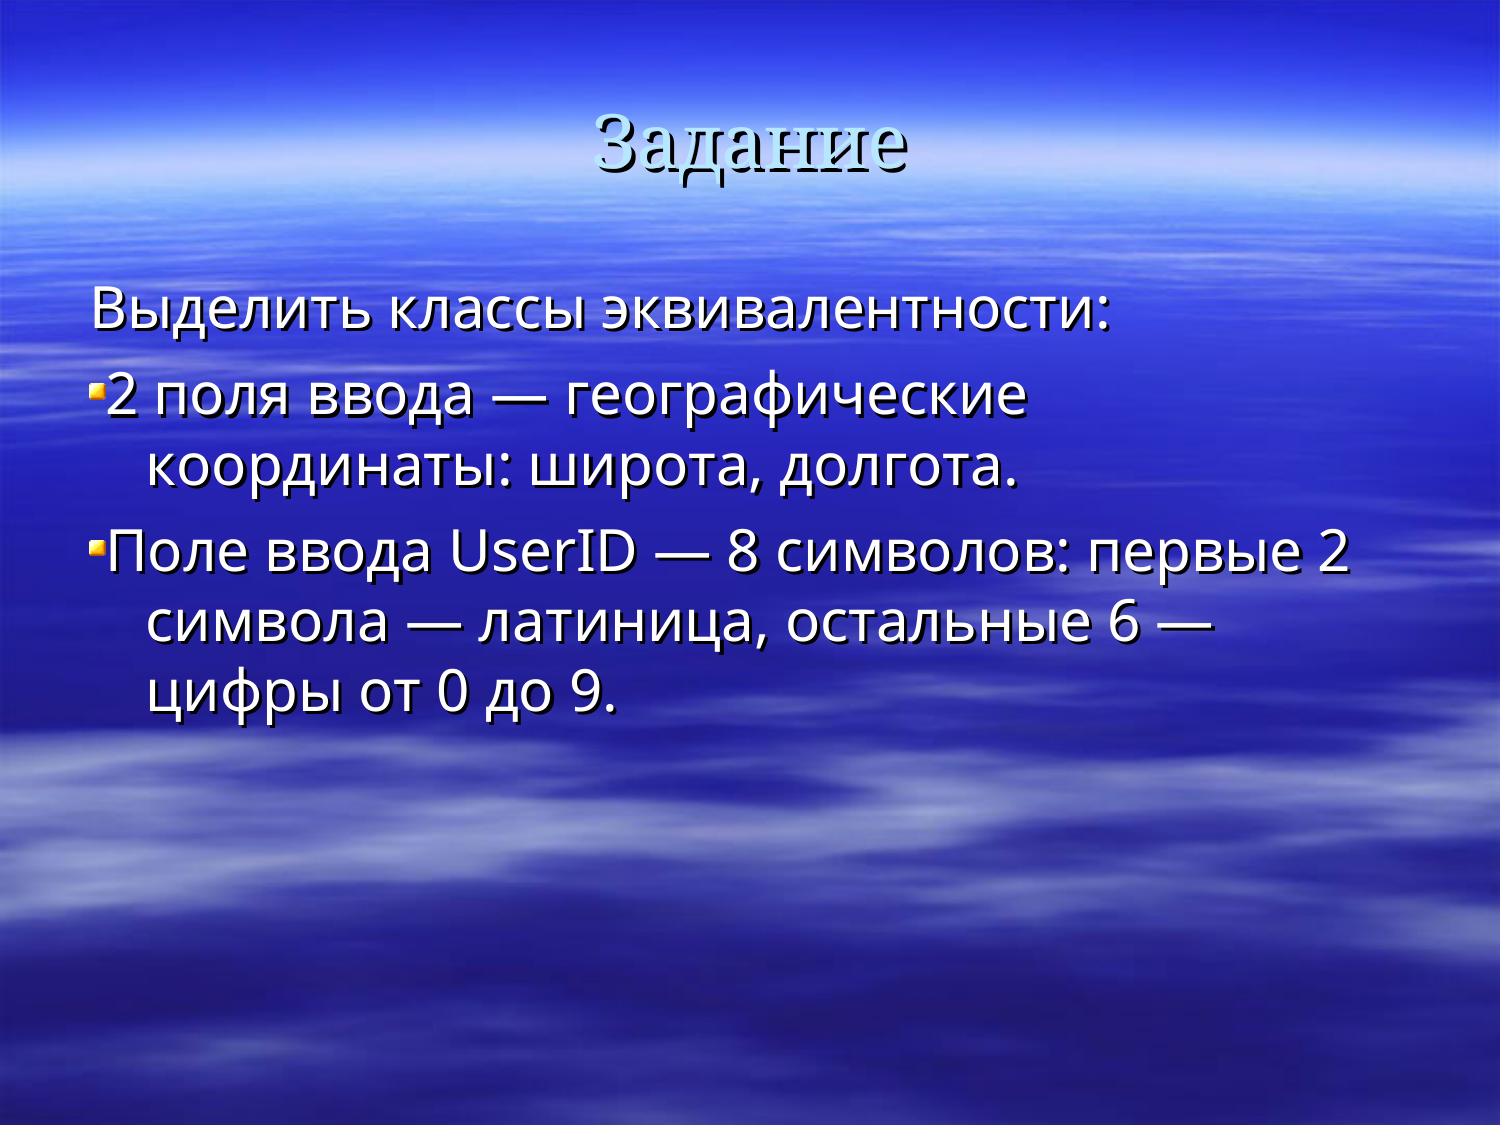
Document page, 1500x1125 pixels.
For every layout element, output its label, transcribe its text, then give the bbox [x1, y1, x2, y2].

picture [0, 0, 1500, 1125]
list Выделить классы эквивалентности: 2 поля ввода — географические координаты: широта, долгота. Поле ввода UserID — 8 символов: первые 2 символа — латиница, остальные 6 — цифры от 0 до 9. [74, 262, 1424, 1006]
title Задание [74, 20, 1424, 257]
